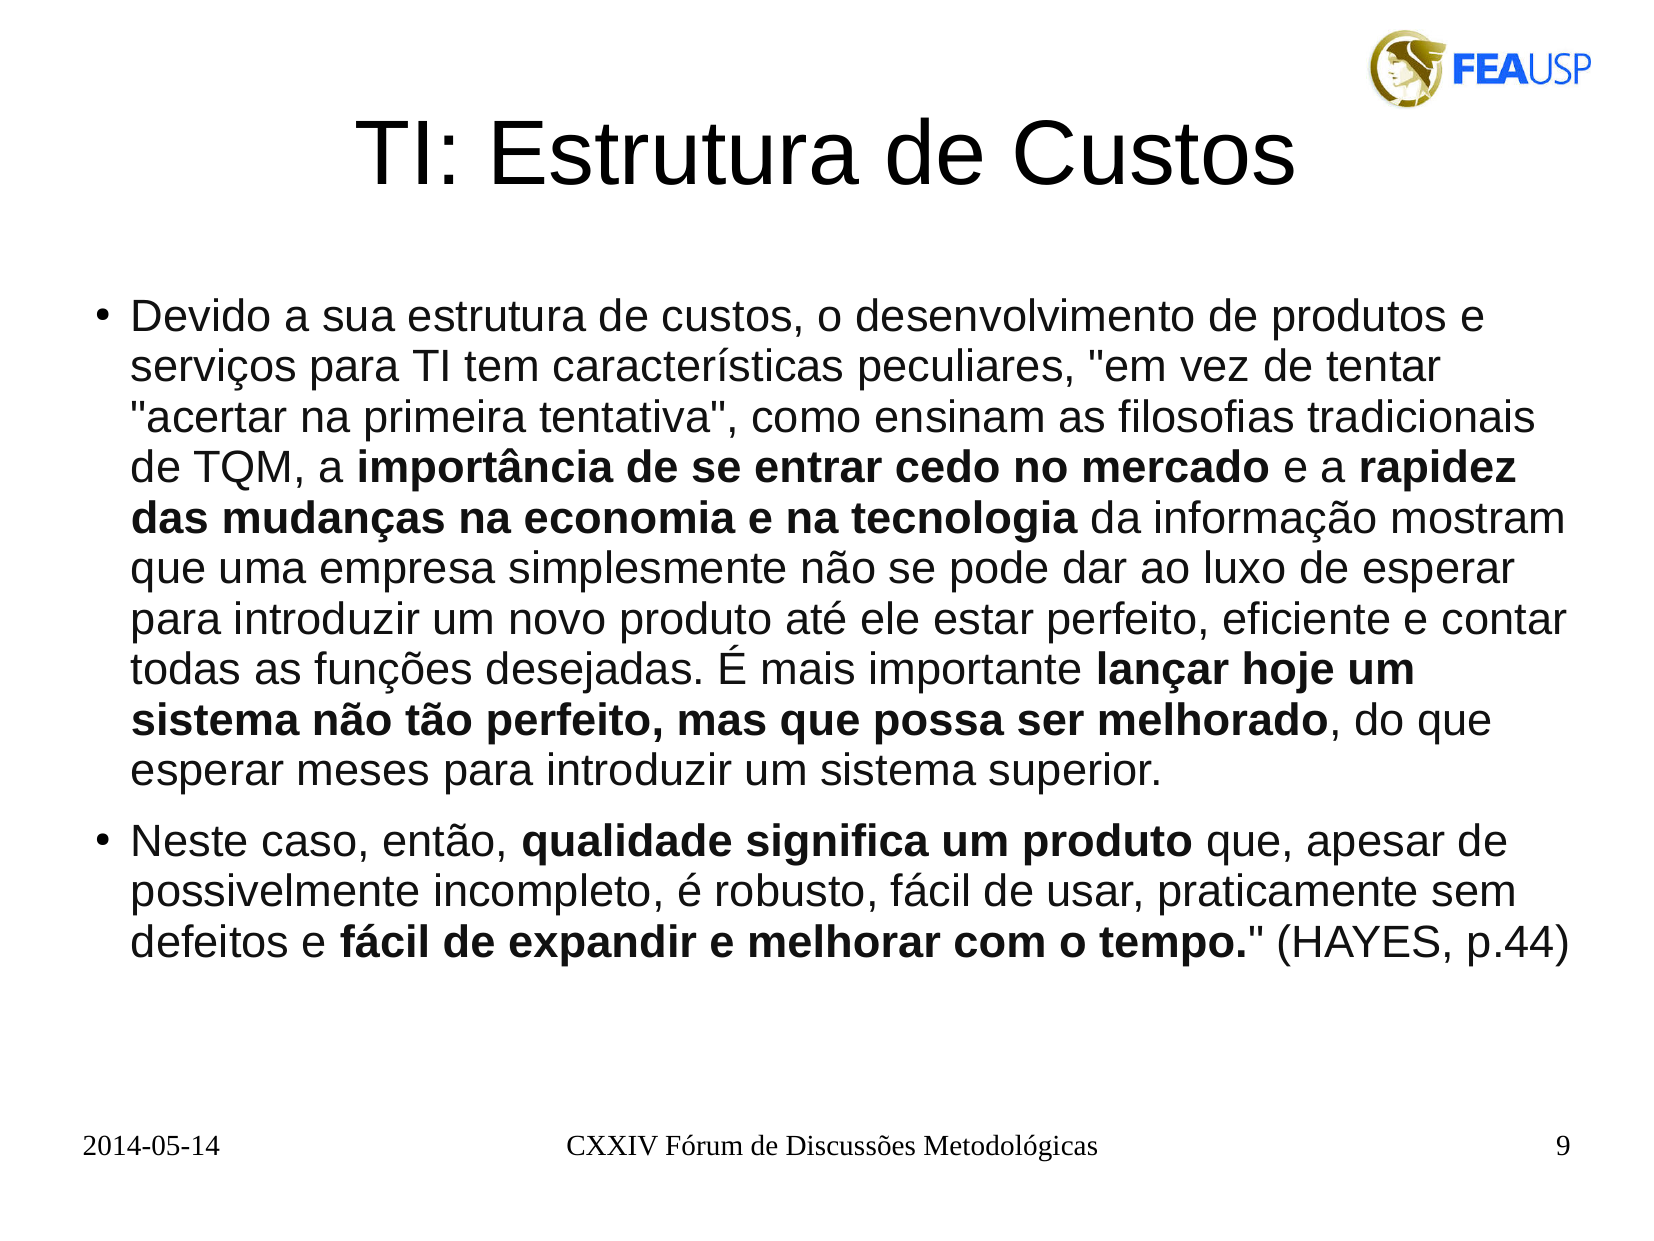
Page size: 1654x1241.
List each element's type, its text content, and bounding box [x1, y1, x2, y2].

list Devido a sua estrutura de custos, o desenvolvimento de produtos e serviços para TI tem características peculiares, "em vez de tentar "acertar na primeira tentativa", como ensinam as filosofias tradicionais de TQM, a importância de se entrar cedo no mercado e a rapidez das mudanças na economia e na tecnologia da informação mostram que uma empresa simplesmente não se pode dar ao luxo de esperar para introduzir um novo produto até ele estar perfeito, eficiente e contar todas as funções desejadas. É mais importante lançar hoje um sistema não tão perfeito, mas que possa ser melhorado, do que esperar meses para introduzir um sistema superior. Neste caso, então, qualidade significa um produto que, apesar de possivelmente incompleto, é robusto, fácil de usar, praticamente sem defeitos e fácil de expandir e melhorar com o tempo." (HAYES, p.44) [82, 290, 1571, 1010]
picture [1366, 29, 1591, 110]
title TI: Estrutura de Custos [82, 49, 1571, 257]
